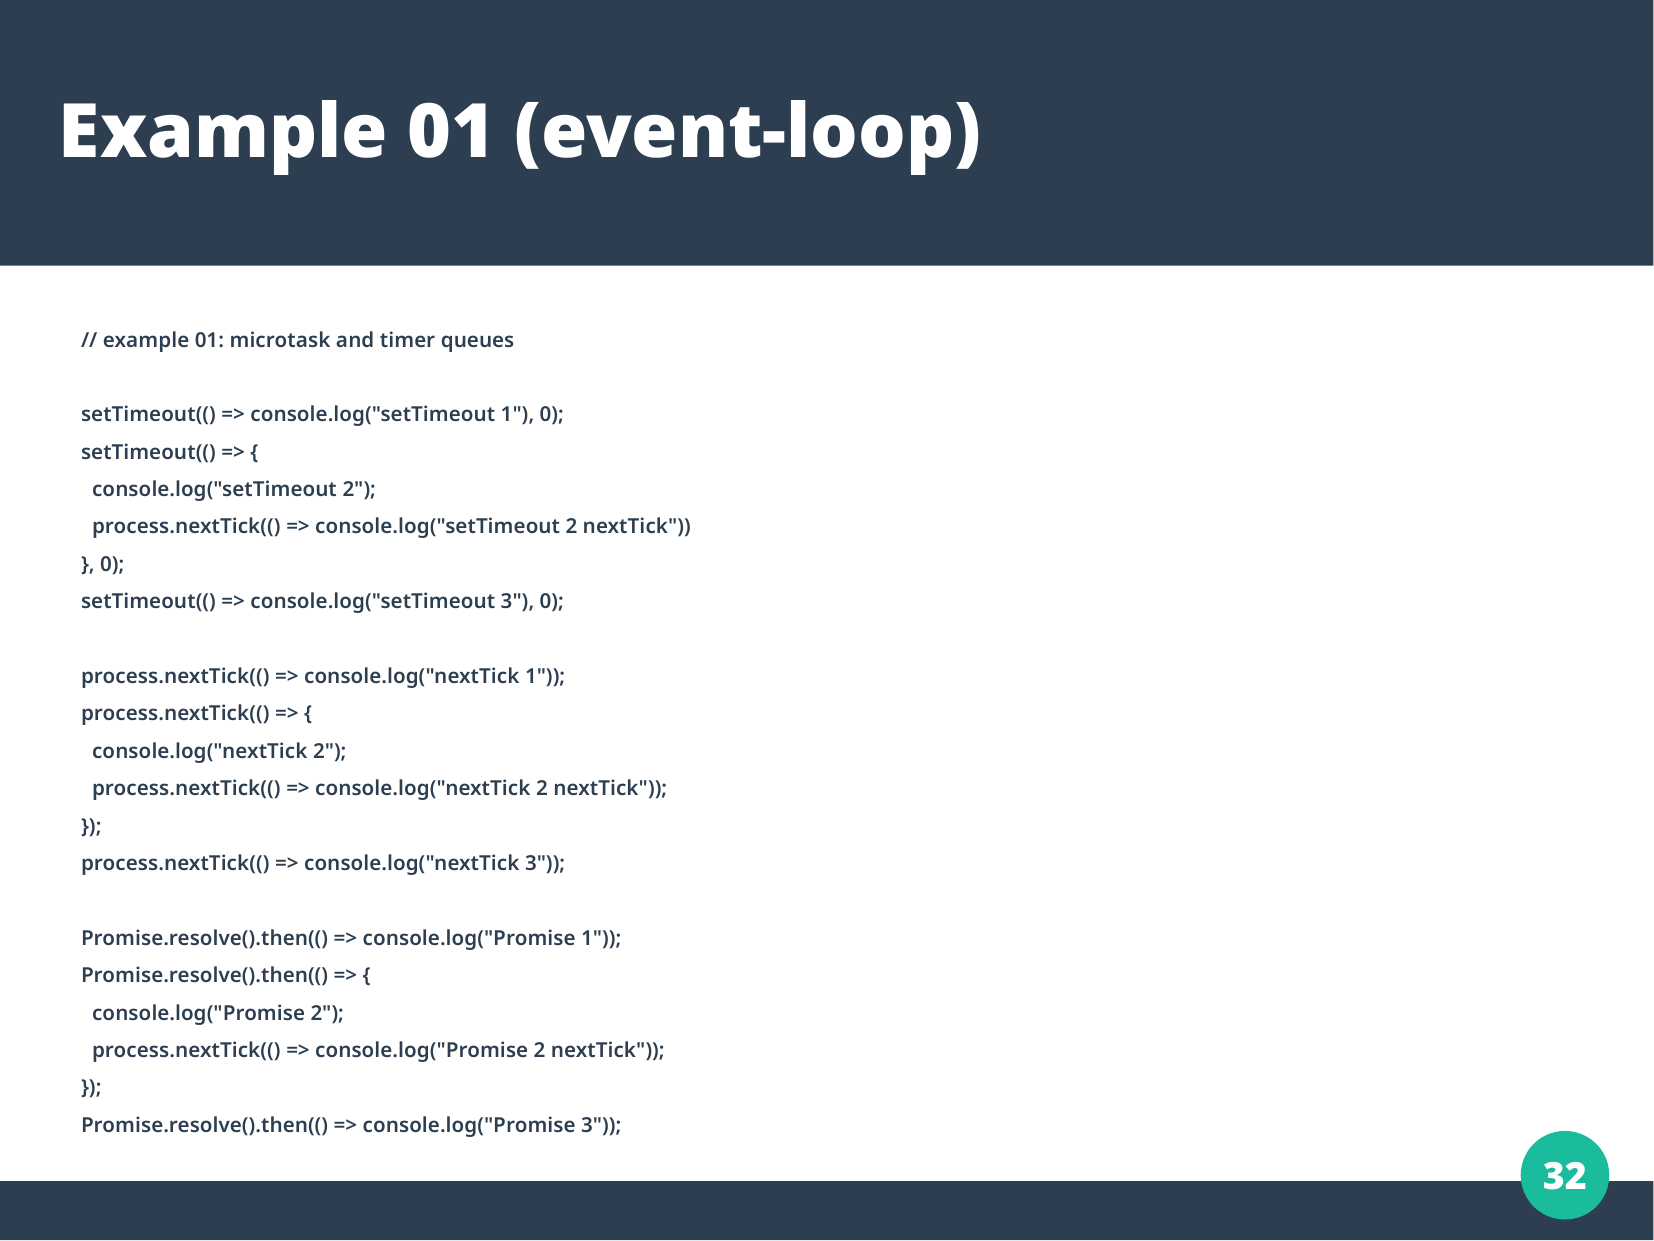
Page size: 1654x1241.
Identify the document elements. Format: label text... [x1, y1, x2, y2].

title Example 01 (event-loop) [59, 49, 1595, 207]
list // example 01: microtask and timer queues setTimeout(() => console.log("setTimeout 1"), 0); setTimeout(() => { console.log("setTimeout 2"); process.nextTick(() => console.log("setTimeout 2 nextTick")) }, 0); setTimeout(() => console.log("setTimeout 3"), 0); process.nextTick(() => console.log("nextTick 1")); process.nextTick(() => { console.log("nextTick 2"); process.nextTick(() => console.log("nextTick 2 nextTick")); }); process.nextTick(() => console.log("nextTick 3")); Promise.resolve().then(() => console.log("Promise 1")); Promise.resolve().then(() => { console.log("Promise 2"); process.nextTick(() => console.log("Promise 2 nextTick")); }); Promise.resolve().then(() => console.log("Promise 3")); [59, 324, 1595, 1152]
